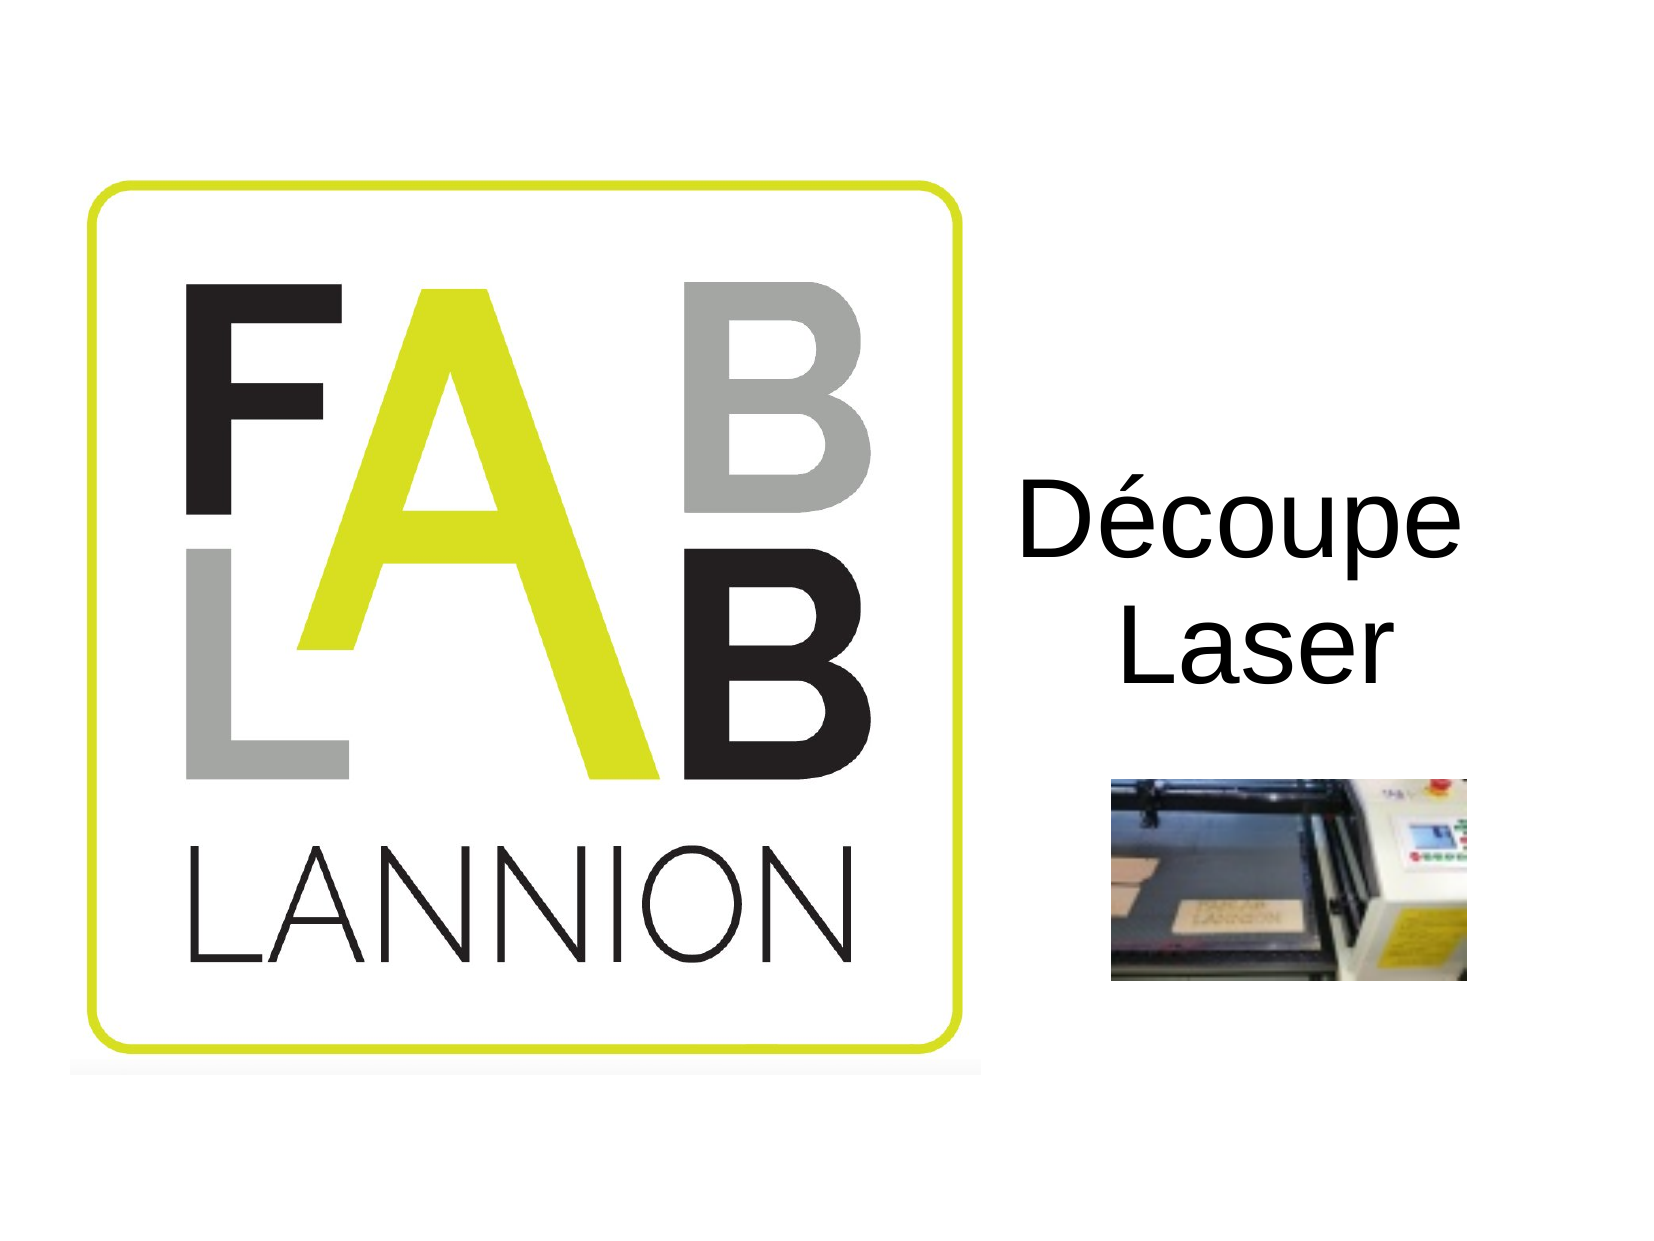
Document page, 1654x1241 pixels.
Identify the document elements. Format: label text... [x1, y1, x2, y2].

text_box Découpe Laser [1000, 448, 1630, 715]
picture [70, 165, 981, 1075]
picture [1111, 779, 1467, 981]
